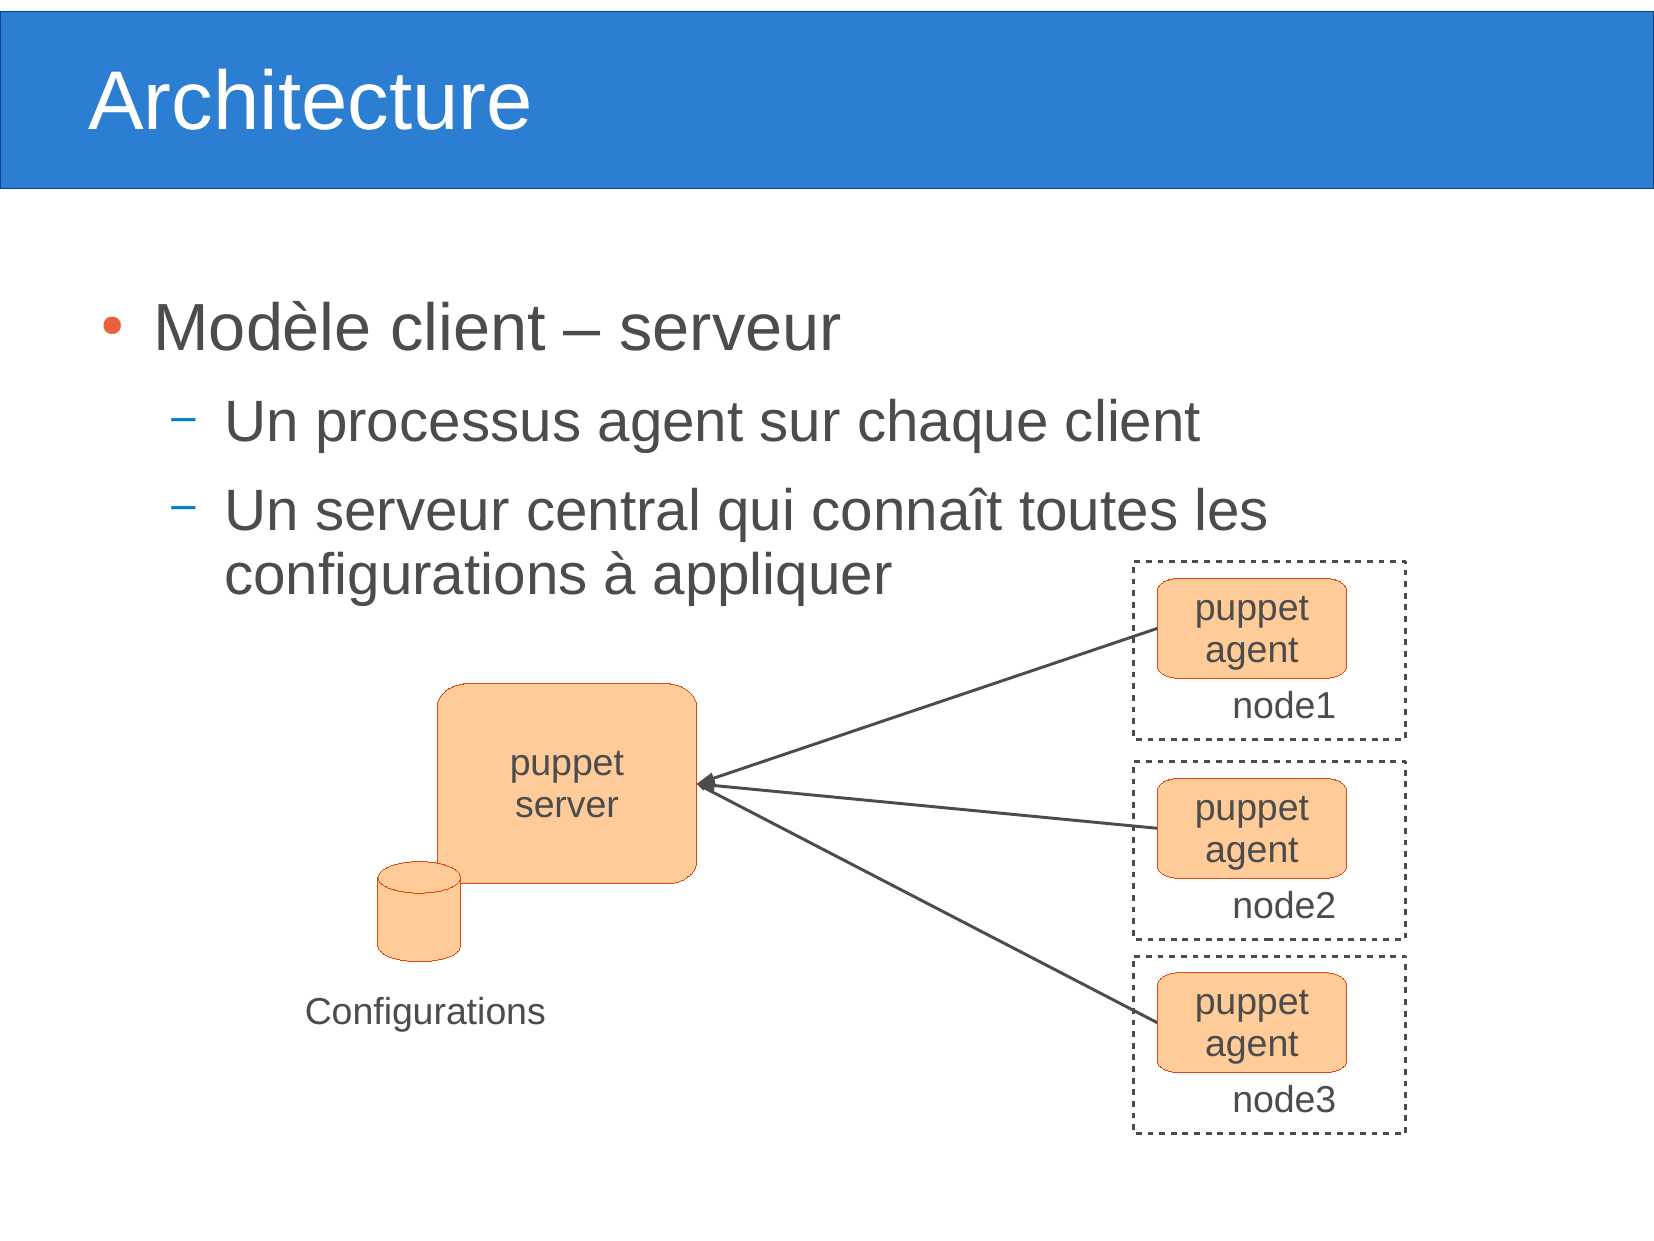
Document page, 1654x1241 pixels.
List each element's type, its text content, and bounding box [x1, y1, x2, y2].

text_box node1 [1139, 677, 1430, 734]
text_box node2 [1139, 877, 1430, 934]
text_box [377, 861, 461, 962]
text_box puppet server [437, 683, 697, 884]
text_box puppet agent [1157, 778, 1347, 877]
text_box puppet agent [1157, 972, 1347, 1071]
text_box Configurations [283, 983, 567, 1040]
title Architecture [0, 11, 1654, 189]
list Modèle client – serveur Un processus agent sur chaque client Un serveur central qui connaît toutes les configurations à appliquer [82, 290, 1571, 967]
text_box puppet agent [1157, 578, 1347, 677]
text_box node3 [1139, 1071, 1430, 1129]
